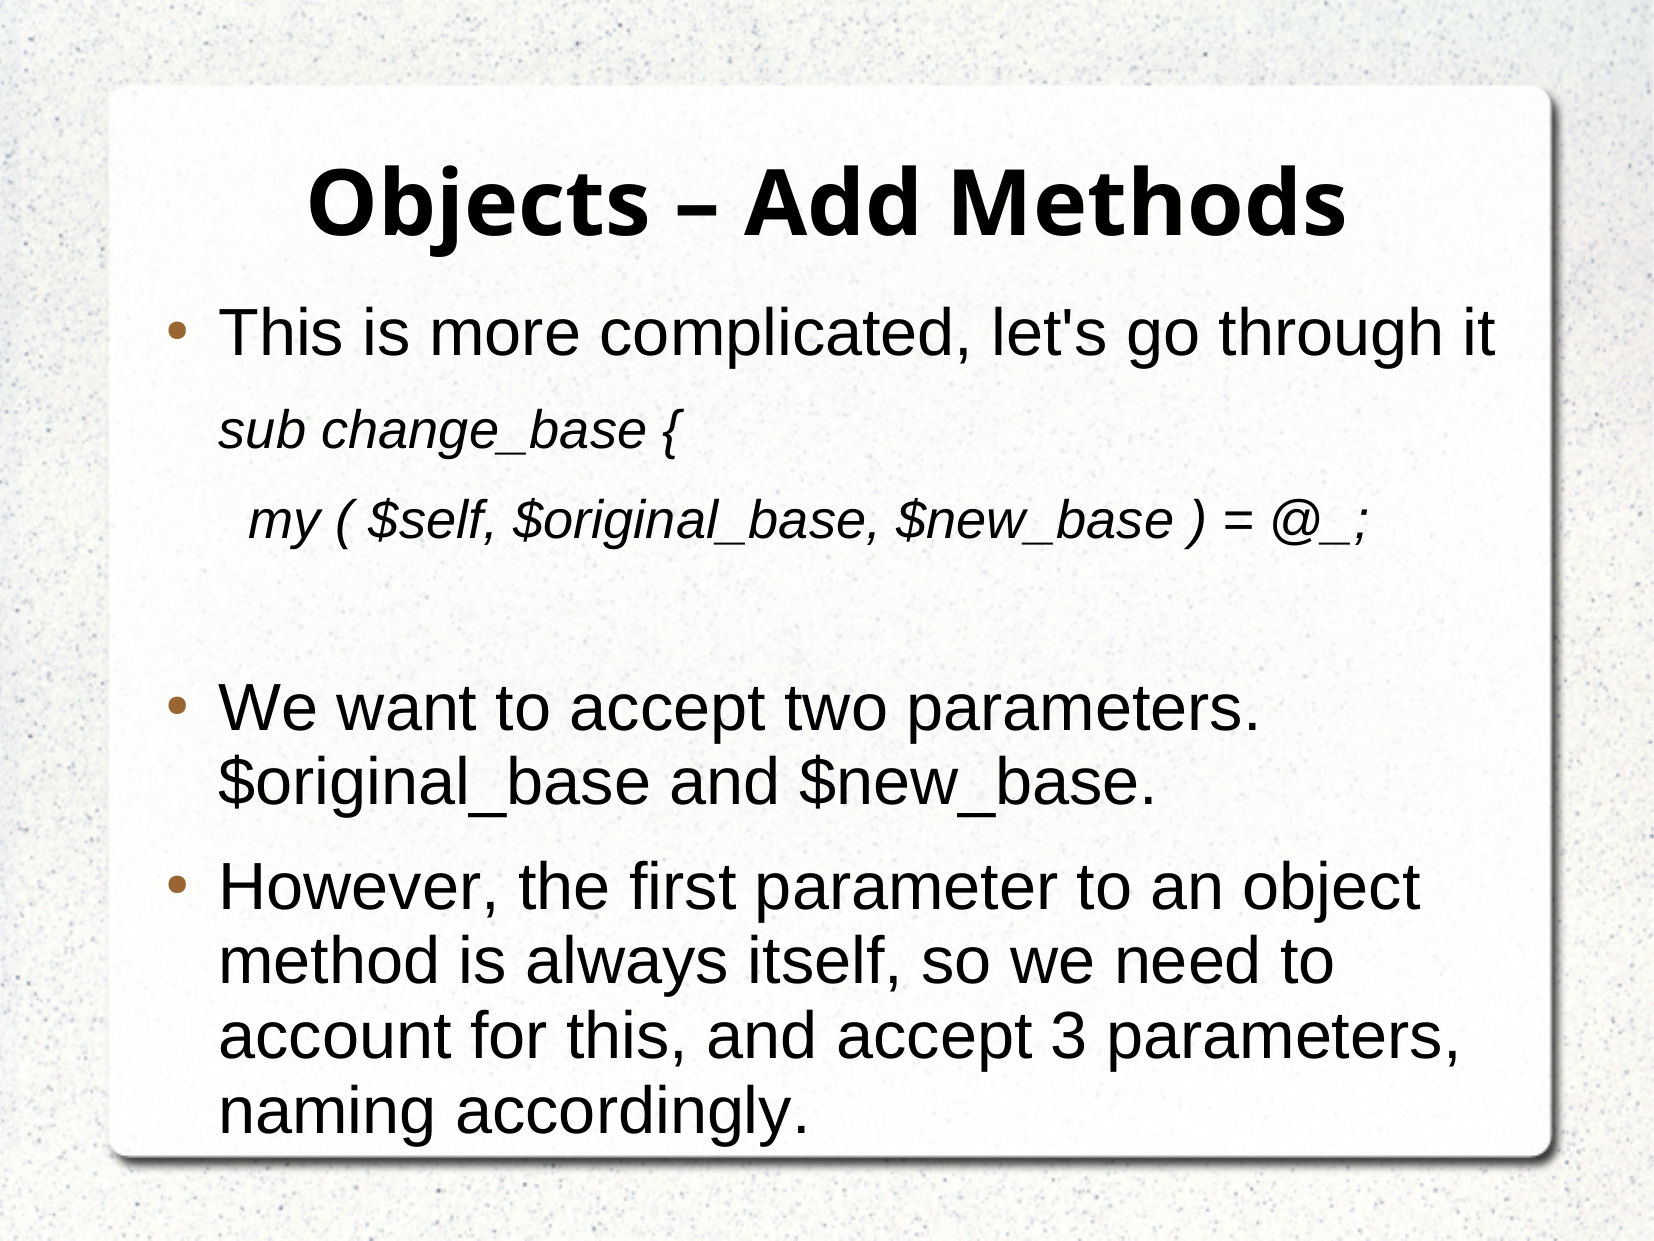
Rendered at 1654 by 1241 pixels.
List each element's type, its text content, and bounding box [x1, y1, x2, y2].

picture [0, 0, 1654, 1241]
title Objects – Add Methods [118, 96, 1536, 304]
list This is more complicated, let's go through it sub change_base { my ( $self, $original_base, $new_base ) = @_; We want to accept two parameters. $original_base and $new_base. However, the first parameter to an object method is always itself, so we need to account for this, and accept 3 parameters, naming accordingly. [147, 295, 1506, 1147]
